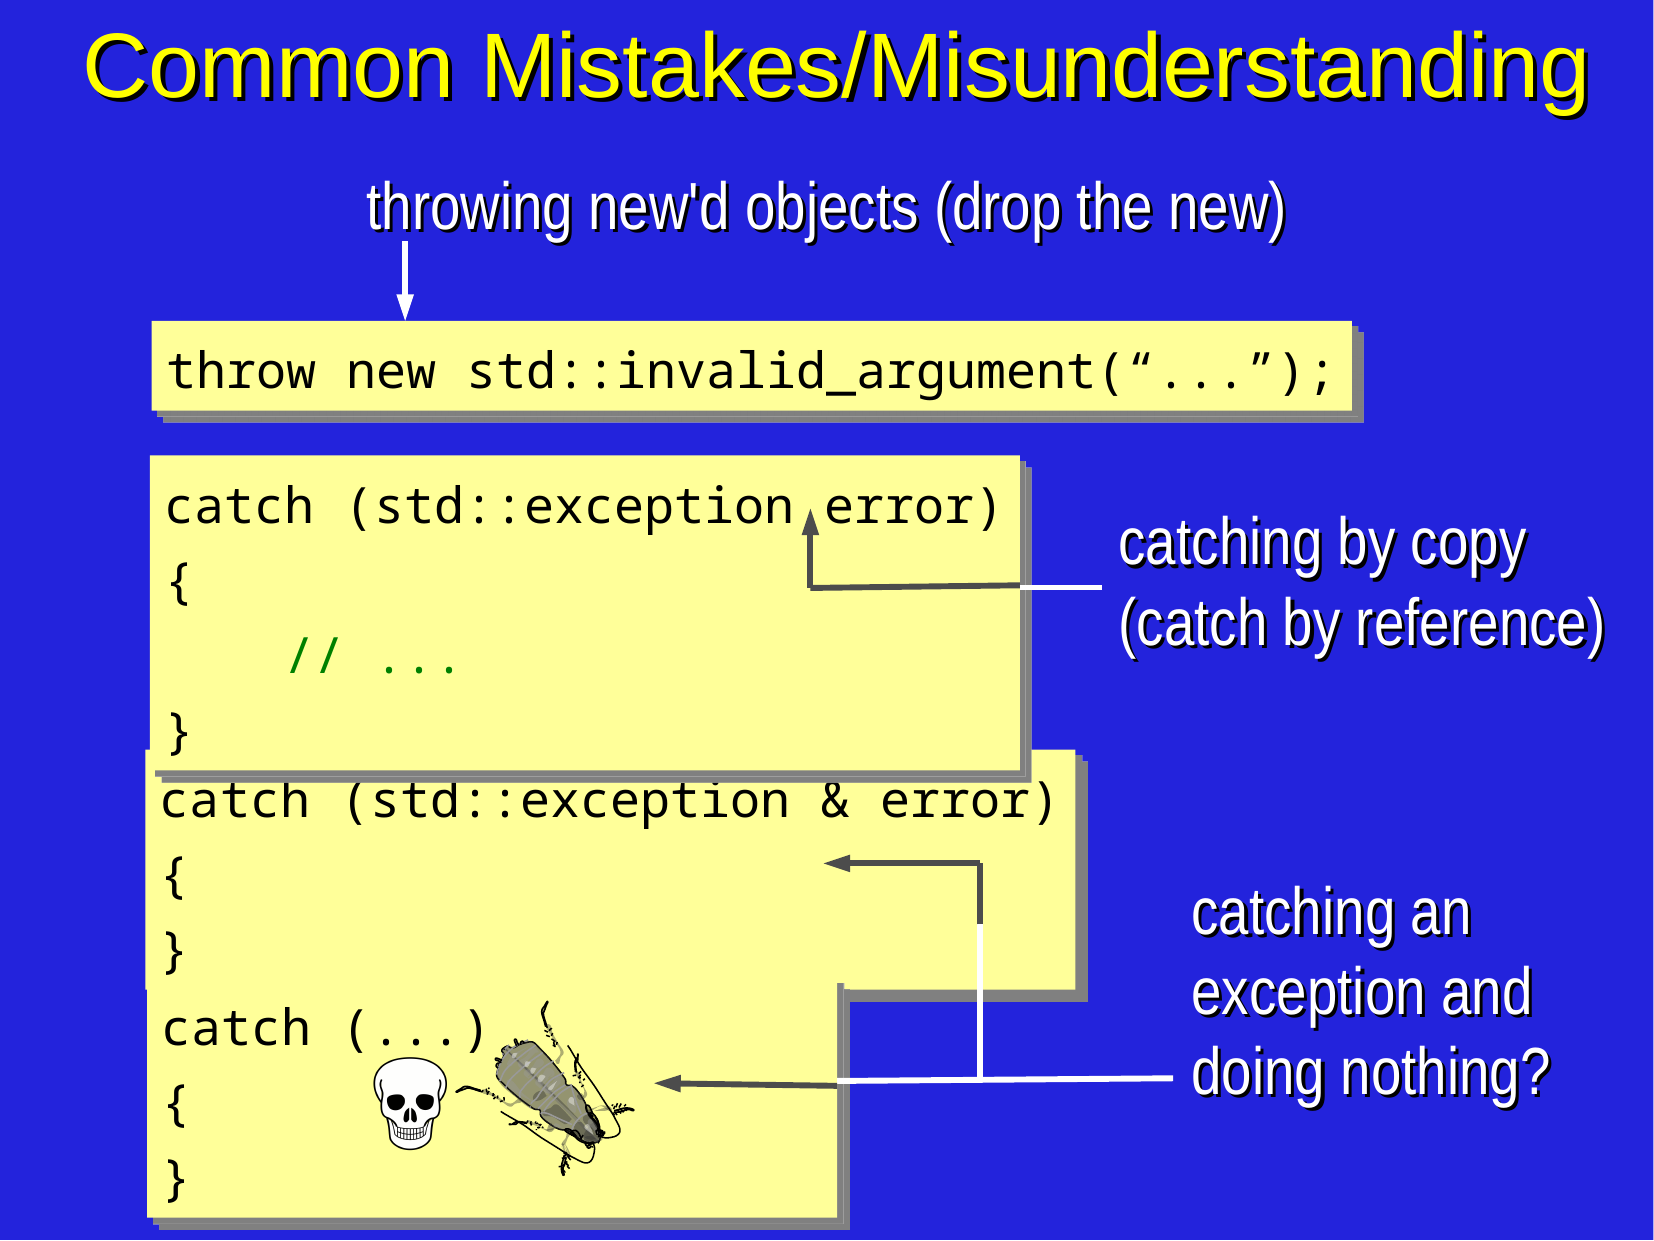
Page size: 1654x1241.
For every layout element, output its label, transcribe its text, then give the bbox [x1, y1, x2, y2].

text_box throwing new'd objects (drop the new) [351, 155, 1335, 251]
text_box [573, 1086, 588, 1114]
text_box catch (std::exception error) { // ... } [149, 455, 1020, 771]
text_box [540, 1114, 572, 1133]
text_box [577, 1078, 583, 1085]
text_box throw new std::invalid_argument(“...”); [151, 320, 1352, 411]
text_box [497, 1041, 569, 1112]
text_box [545, 1088, 581, 1123]
text_box [552, 1035, 564, 1064]
text_box [561, 1134, 571, 1154]
text_box [574, 1114, 603, 1144]
picture [354, 1056, 464, 1159]
text_box [501, 1046, 512, 1054]
title Common Mistakes/Misunderstanding [82, 2, 1628, 130]
text_box catch (...) { } [147, 977, 838, 1218]
text_box catching an exception and doing nothing? [1176, 859, 1571, 1116]
text_box catching by copy (catch by reference) [1103, 490, 1648, 667]
text_box [592, 1105, 609, 1112]
text_box catch (std::exception & error) { } [145, 749, 1076, 990]
